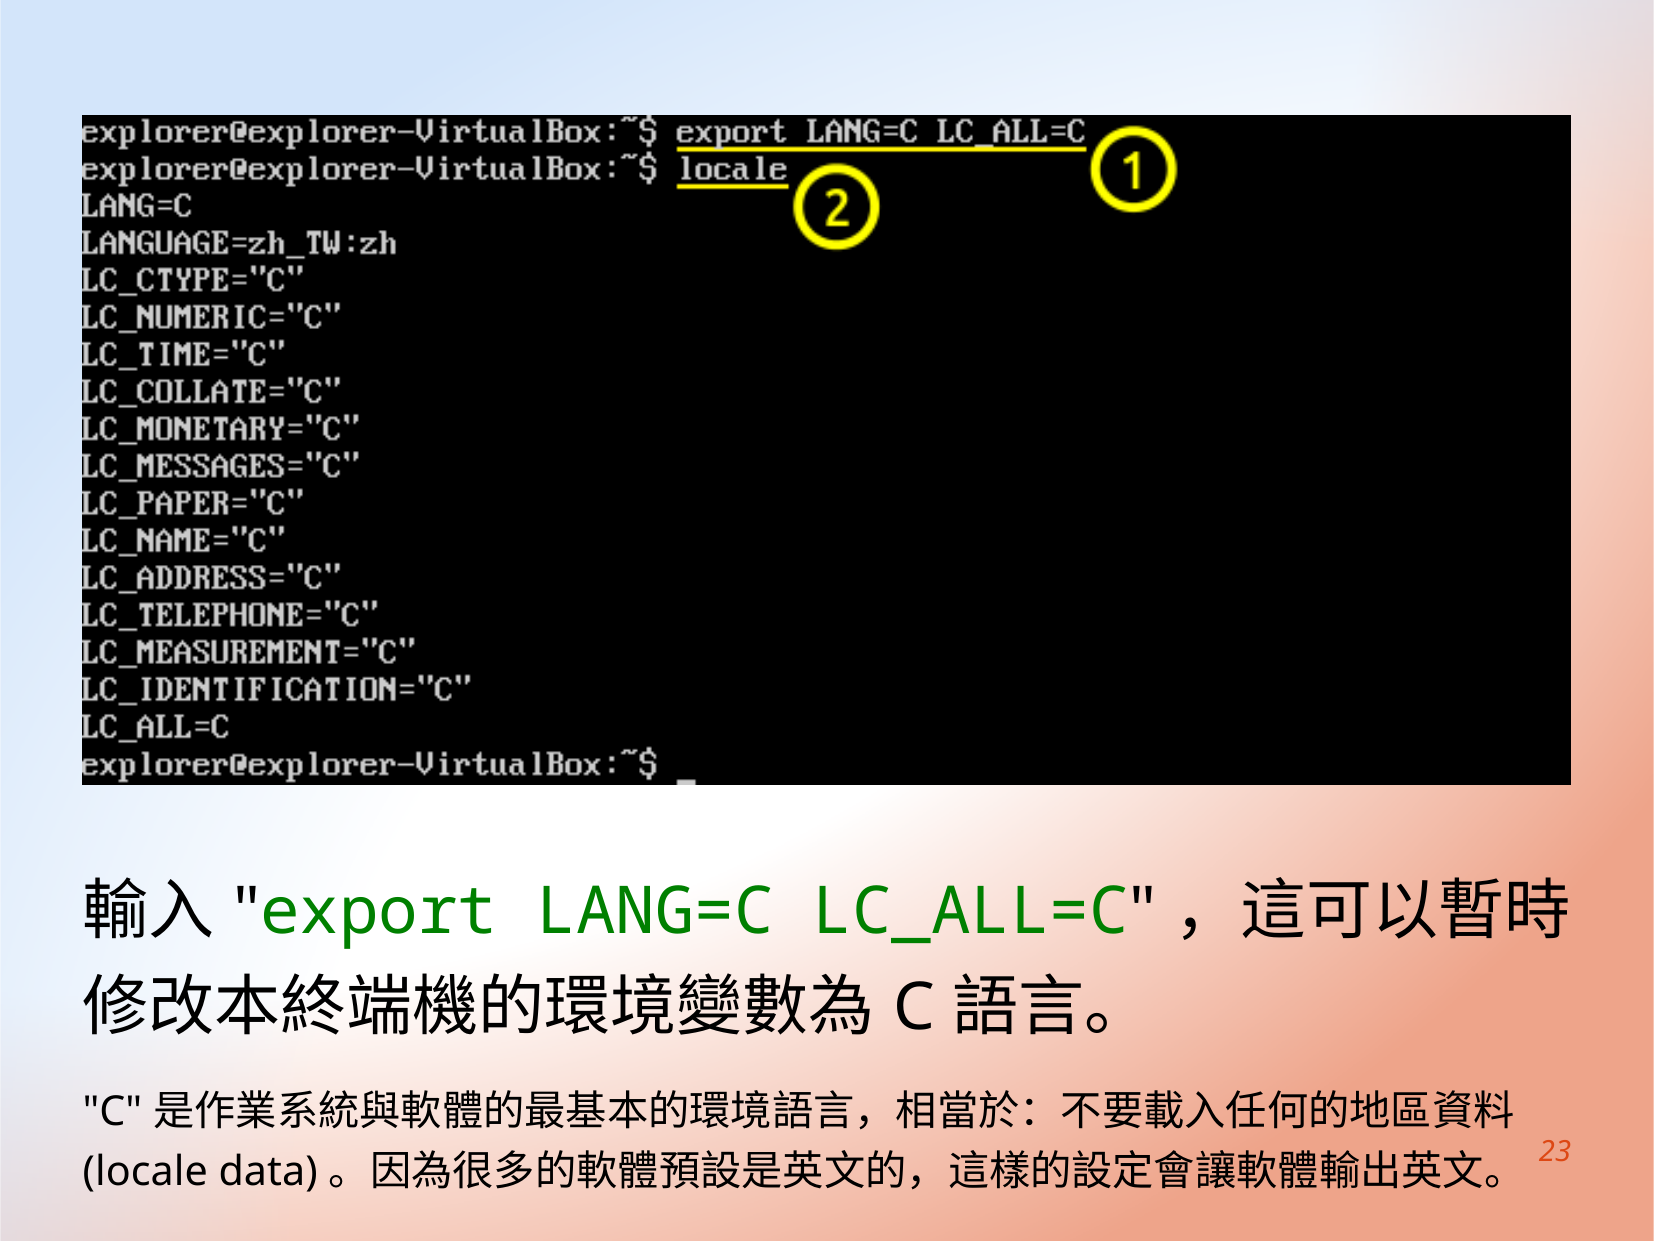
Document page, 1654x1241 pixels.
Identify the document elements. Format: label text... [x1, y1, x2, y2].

list 輸入"export LANG=C LC_ALL=C"，這可以暫時修改本終端機的環境變數為C語言。 "C"是作業系統與軟體的最基本的環境語言，相當於：不要載入任何的地區資料(locale data)。因為很多的軟體預設是英文的，這樣的設定會讓軟體輸出英文。 [82, 857, 1571, 1201]
picture [0, 0, 1654, 1241]
